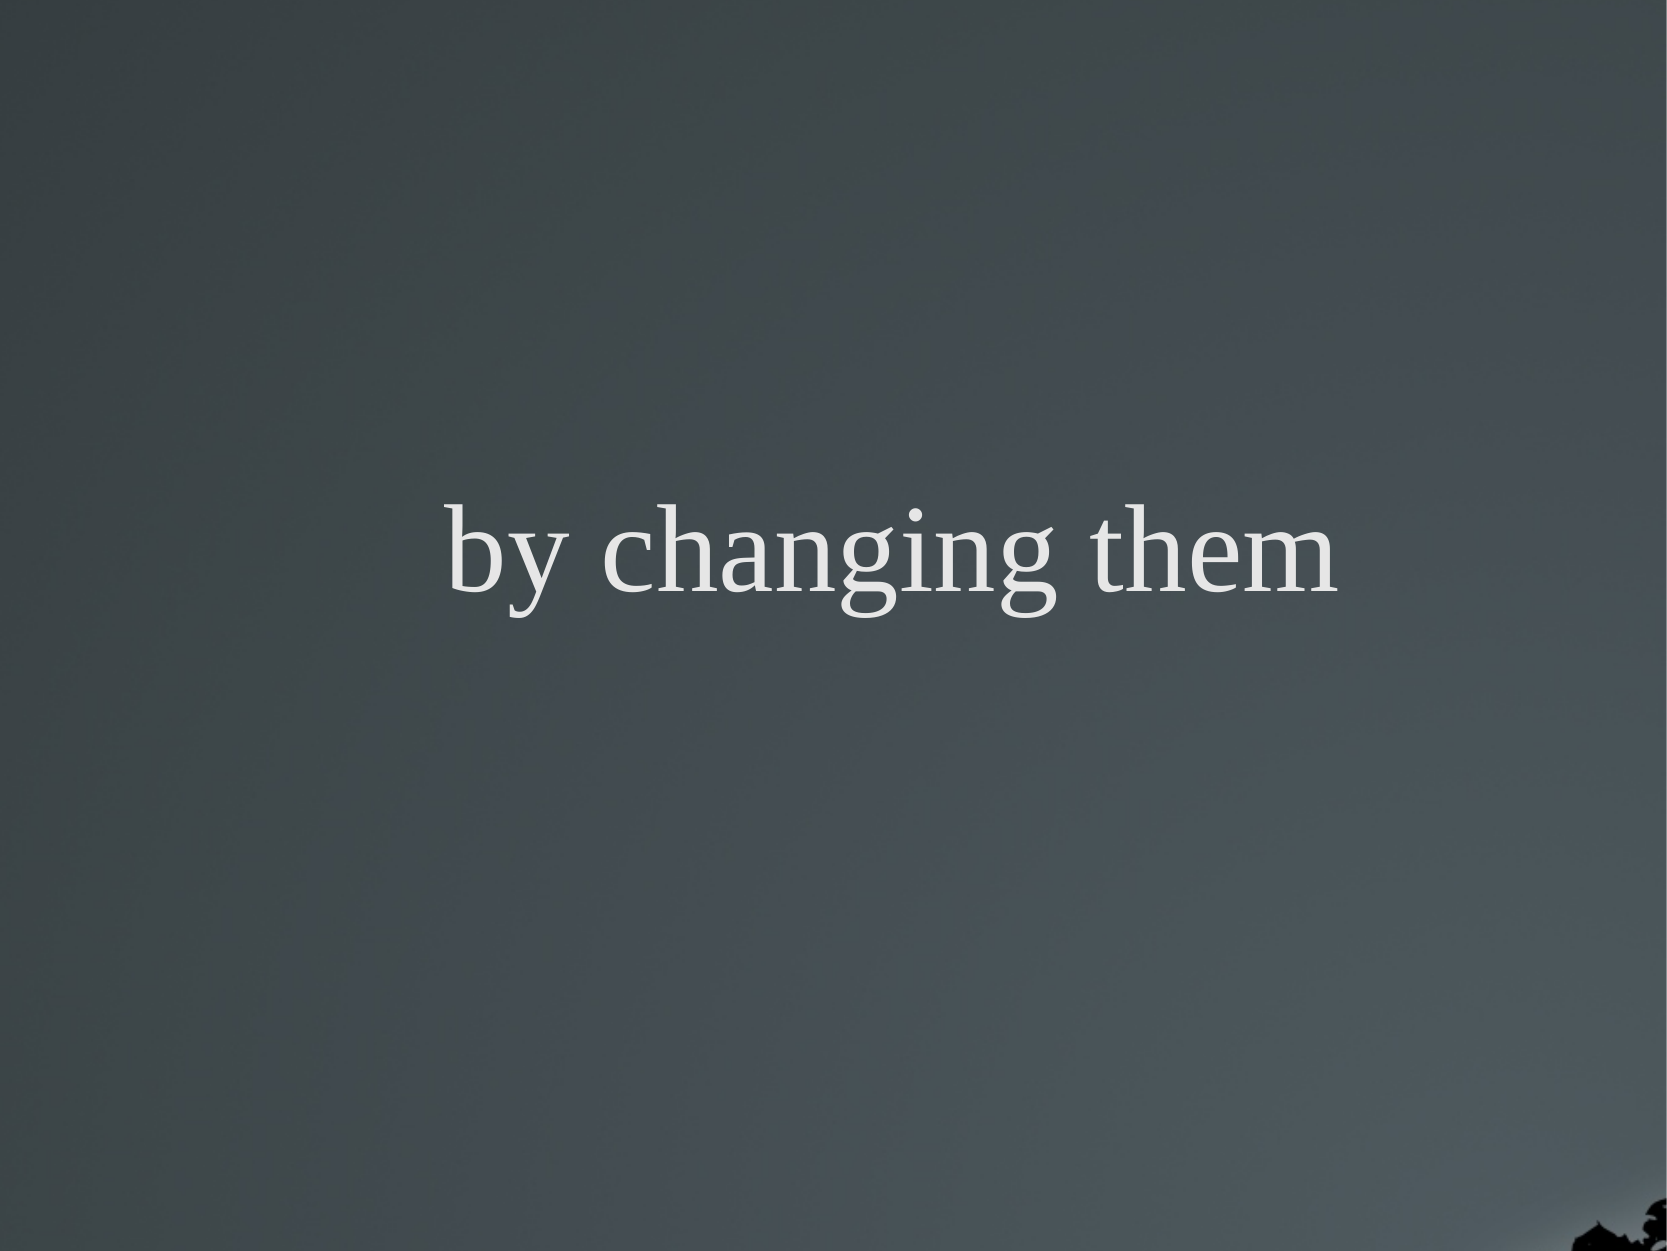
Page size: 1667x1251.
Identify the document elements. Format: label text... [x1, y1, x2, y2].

picture [0, 0, 1667, 1251]
text_box by changing them [142, 471, 1607, 745]
